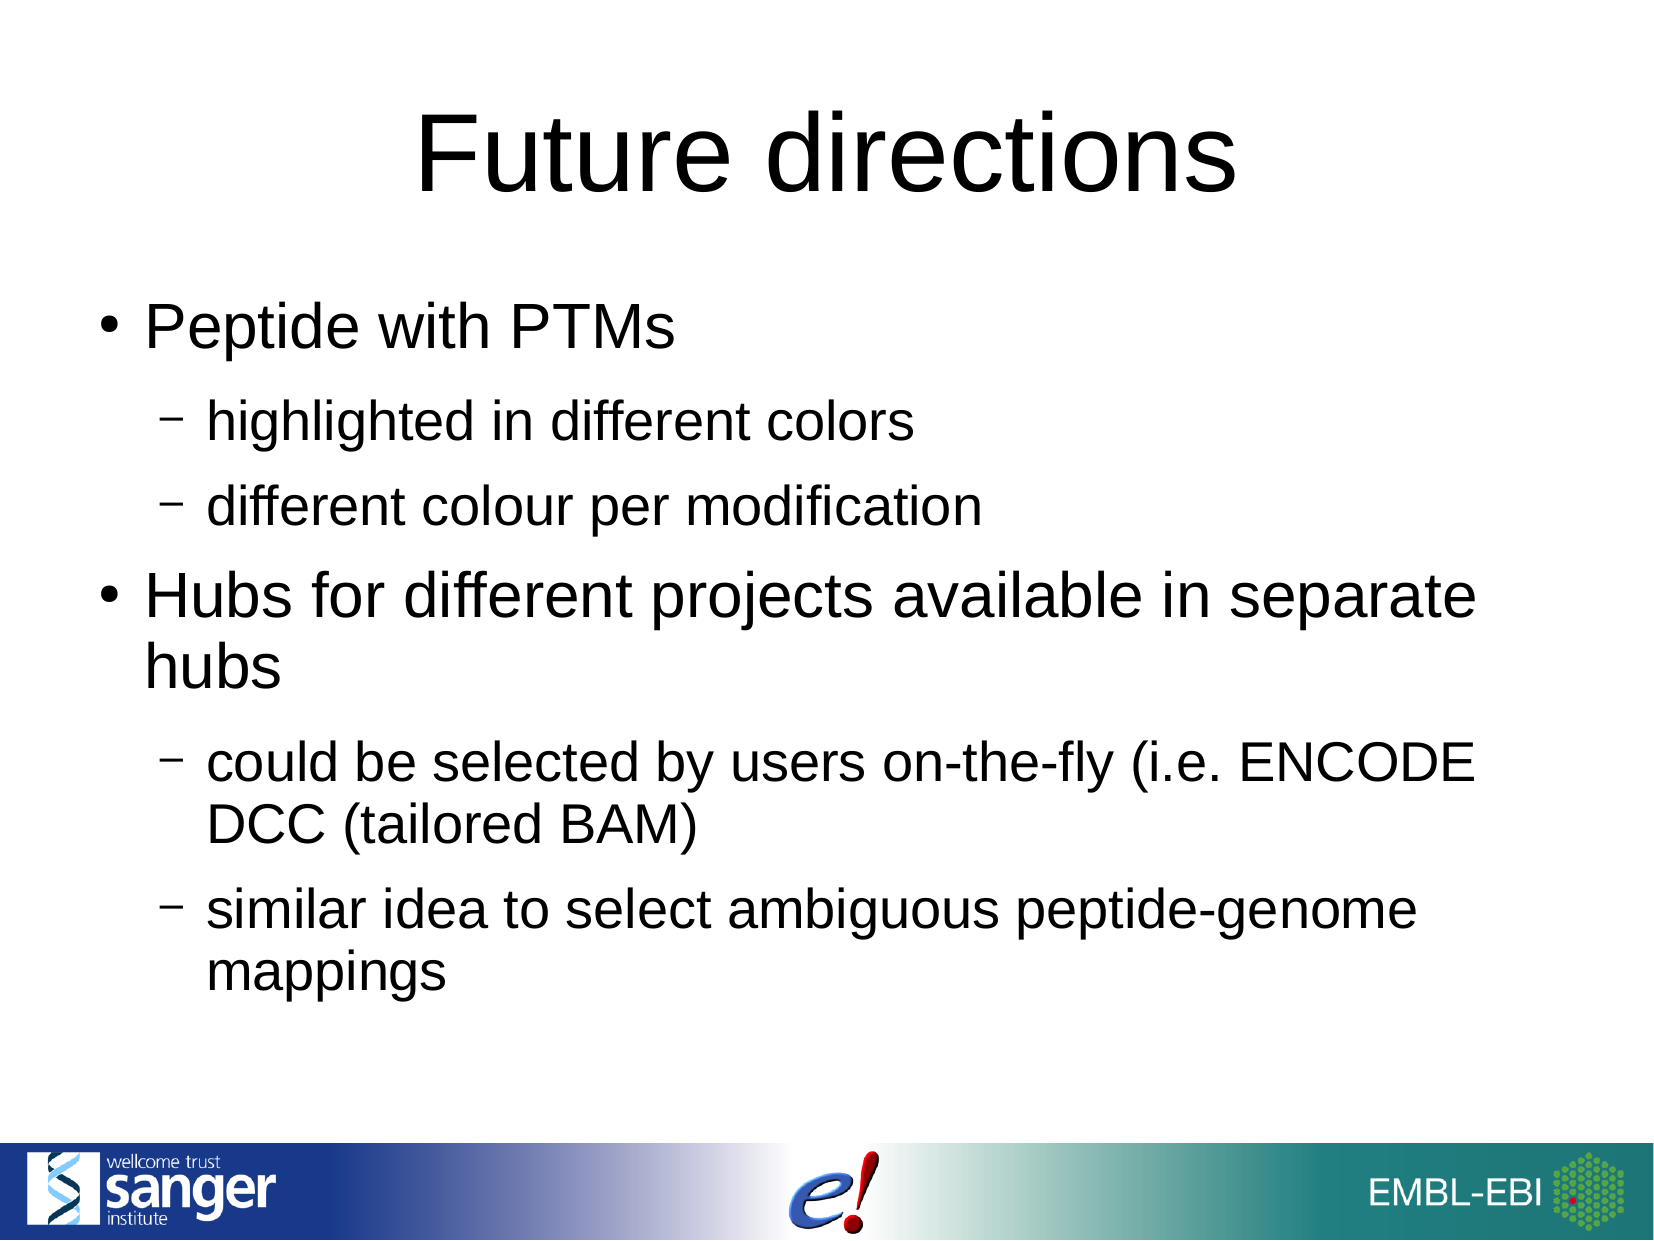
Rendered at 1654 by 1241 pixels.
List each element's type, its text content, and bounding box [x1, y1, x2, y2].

list Peptide with PTMs highlighted in different colors different colour per modification Hubs for different projects available in separate hubs could be selected by users on-the-fly (i.e. ENCODE DCC (tailored BAM) similar idea to select ambiguous peptide-genome mappings [82, 290, 1538, 1010]
title Future directions [82, 49, 1571, 257]
picture [0, 1143, 1654, 1240]
